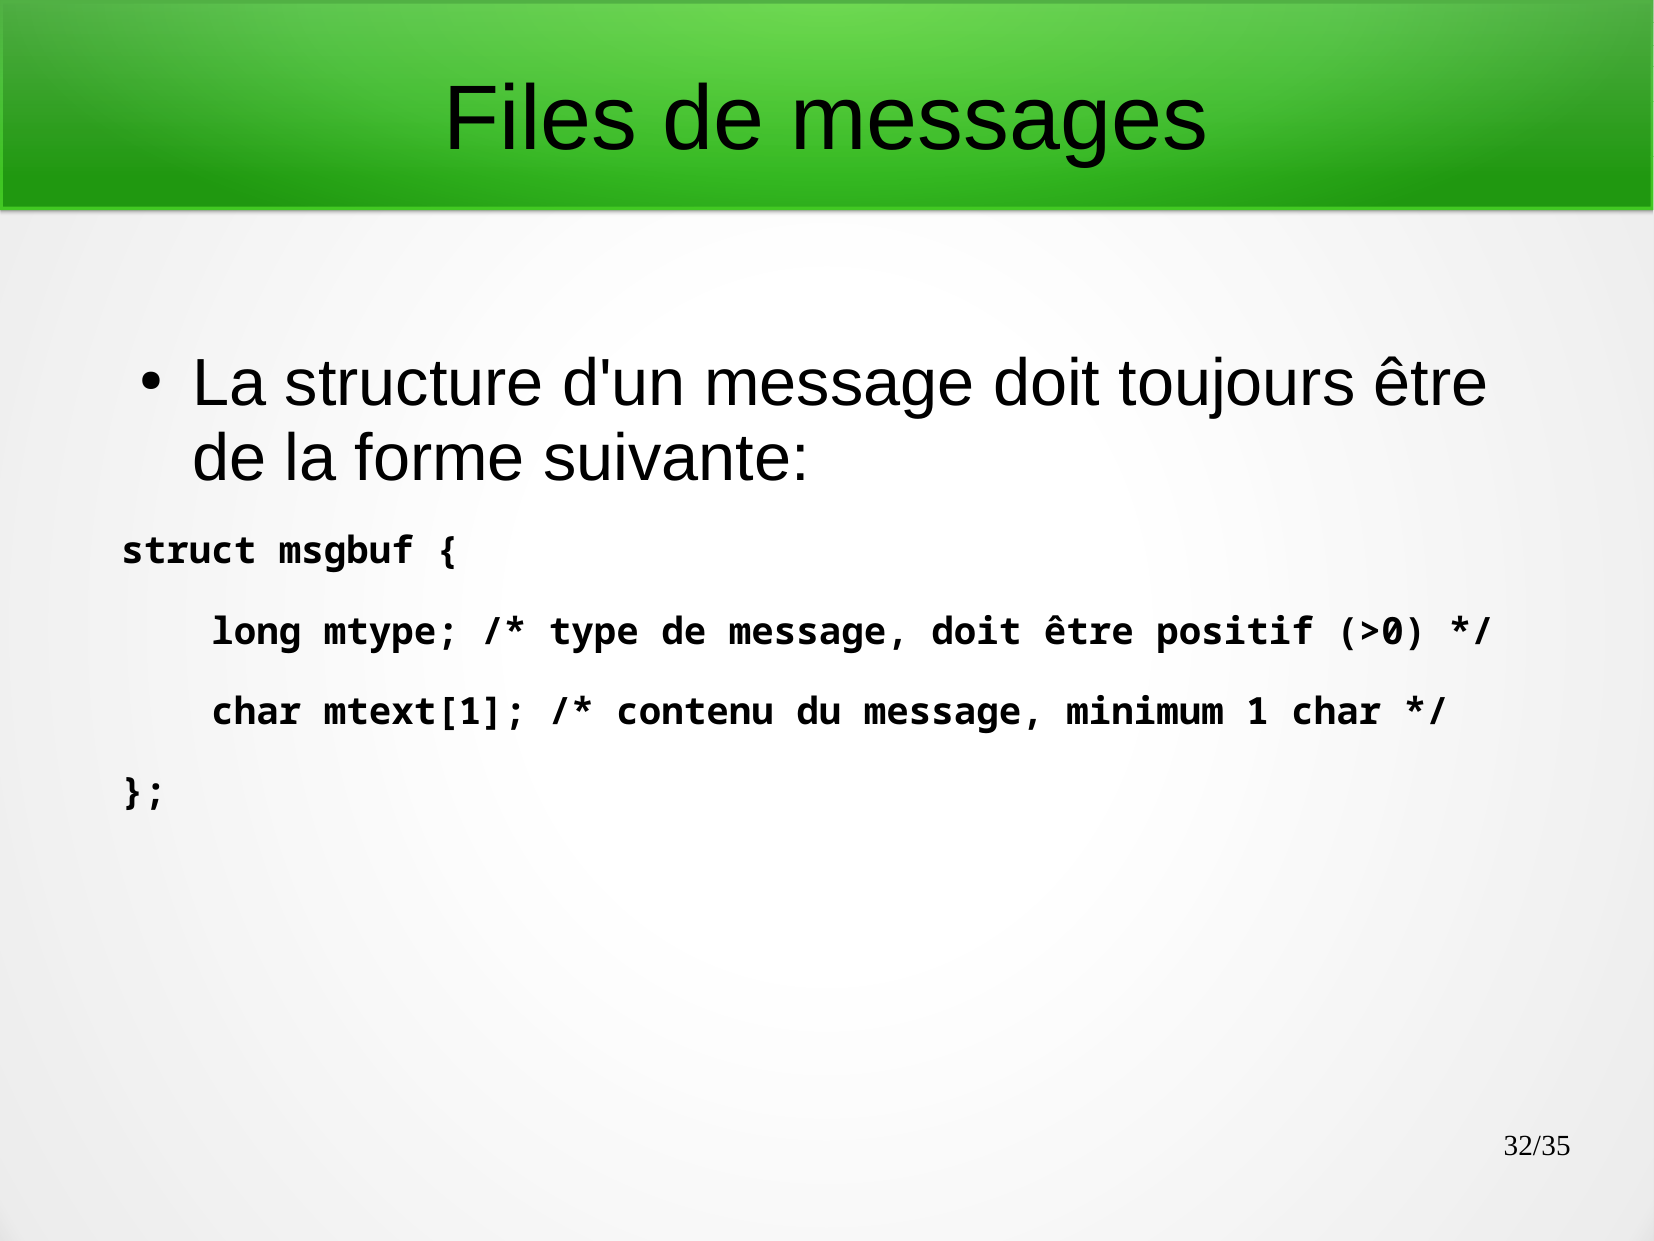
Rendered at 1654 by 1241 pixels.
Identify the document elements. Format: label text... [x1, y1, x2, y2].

list La structure d'un message doit toujours être de la forme suivante: struct msgbuf { long mtype; /* type de message, doit être positif (>0) */ char mtext[1]; /* contenu du message, minimum 1 char */ }; [121, 344, 1534, 1127]
title Files de messages [82, 47, 1571, 189]
